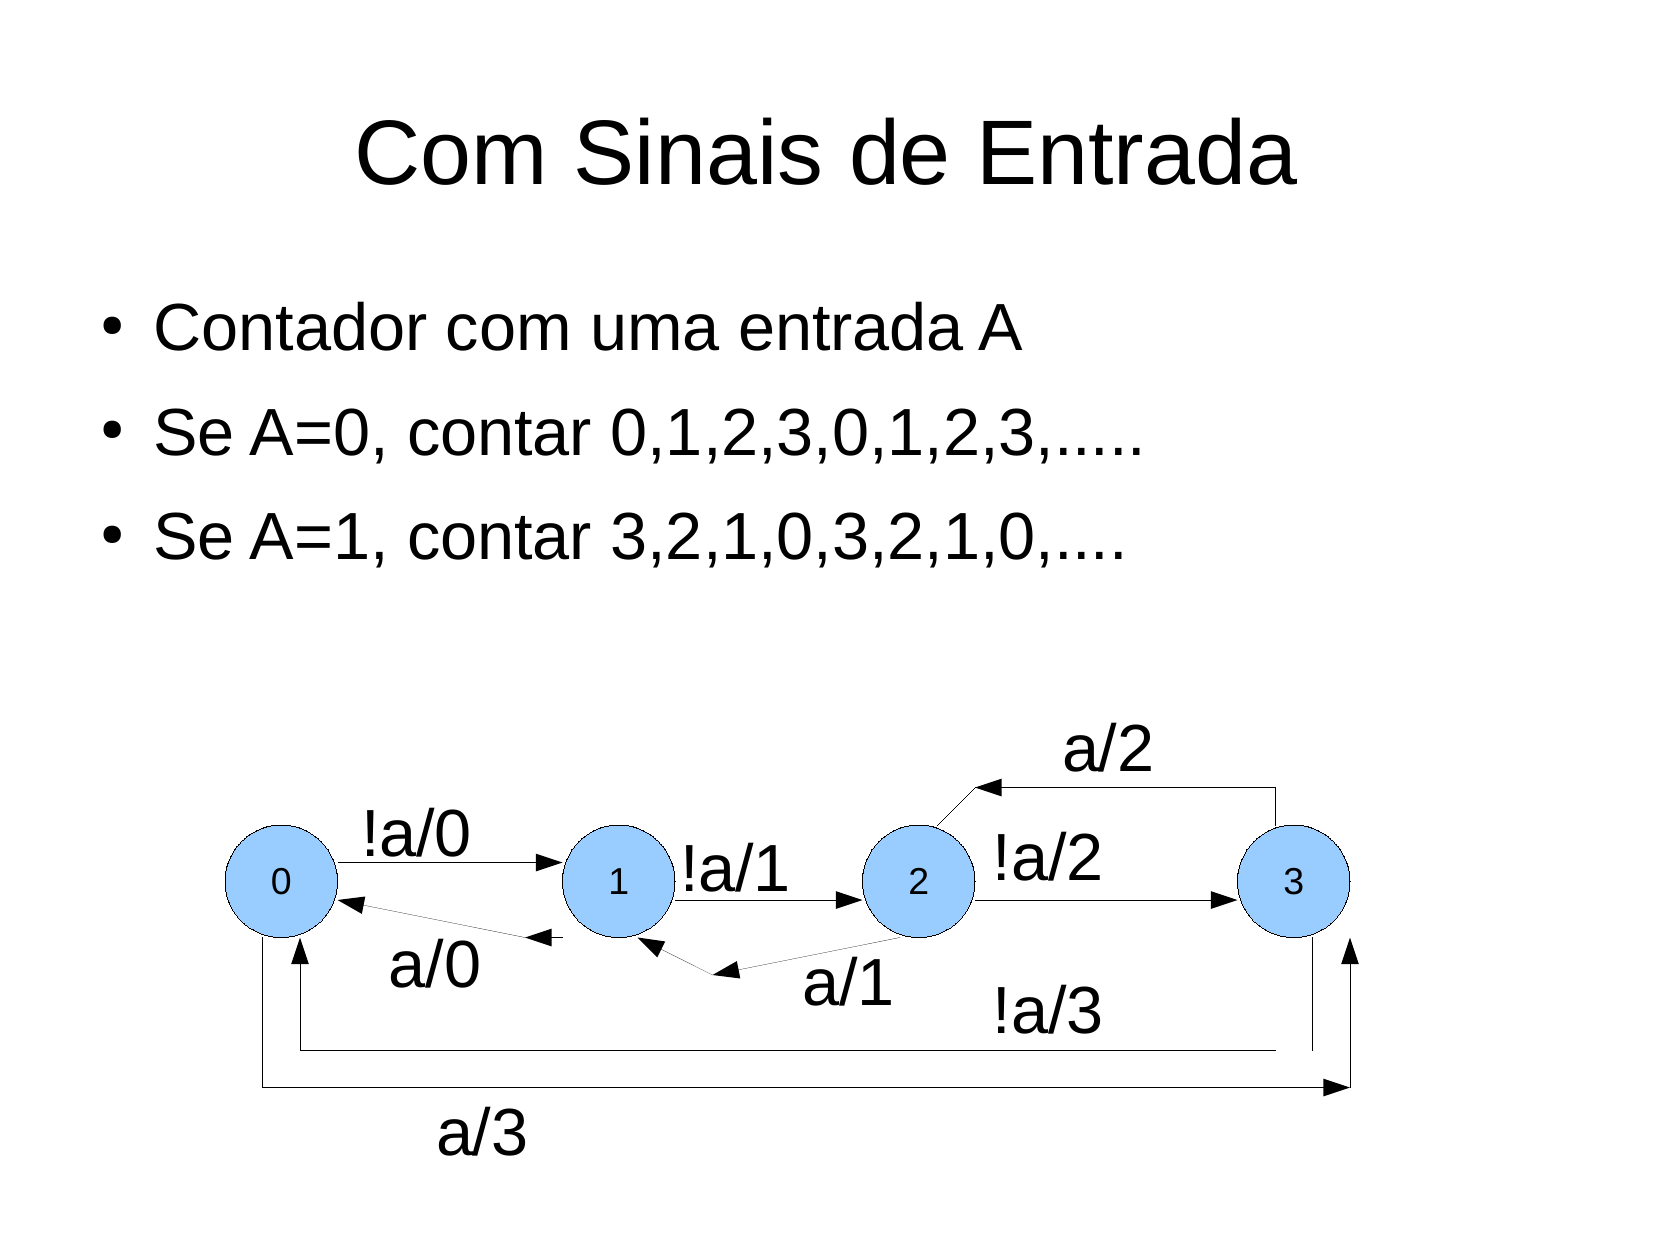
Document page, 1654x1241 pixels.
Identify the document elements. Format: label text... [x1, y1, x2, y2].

text_box !a/2 [978, 812, 1120, 902]
text_box a/3 [421, 1087, 545, 1178]
text_box a/1 [787, 937, 911, 1028]
text_box !a/3 [978, 965, 1120, 1056]
text_box 2 [862, 825, 976, 938]
text_box 1 [562, 825, 665, 938]
text_box a/0 [374, 919, 497, 1010]
text_box !a/1 [665, 824, 807, 914]
text_box a/2 [1047, 703, 1171, 794]
text_box !a/0 [346, 788, 488, 879]
text_box 3 [1237, 825, 1351, 938]
title Com Sinais de Entrada [82, 49, 1571, 257]
list Contador com uma entrada A Se A=0, contar 0,1,2,3,0,1,2,3,..... Se A=1, contar 3,2,1,0,3,2,1,0,.... [82, 290, 1571, 638]
text_box 0 [225, 825, 338, 938]
